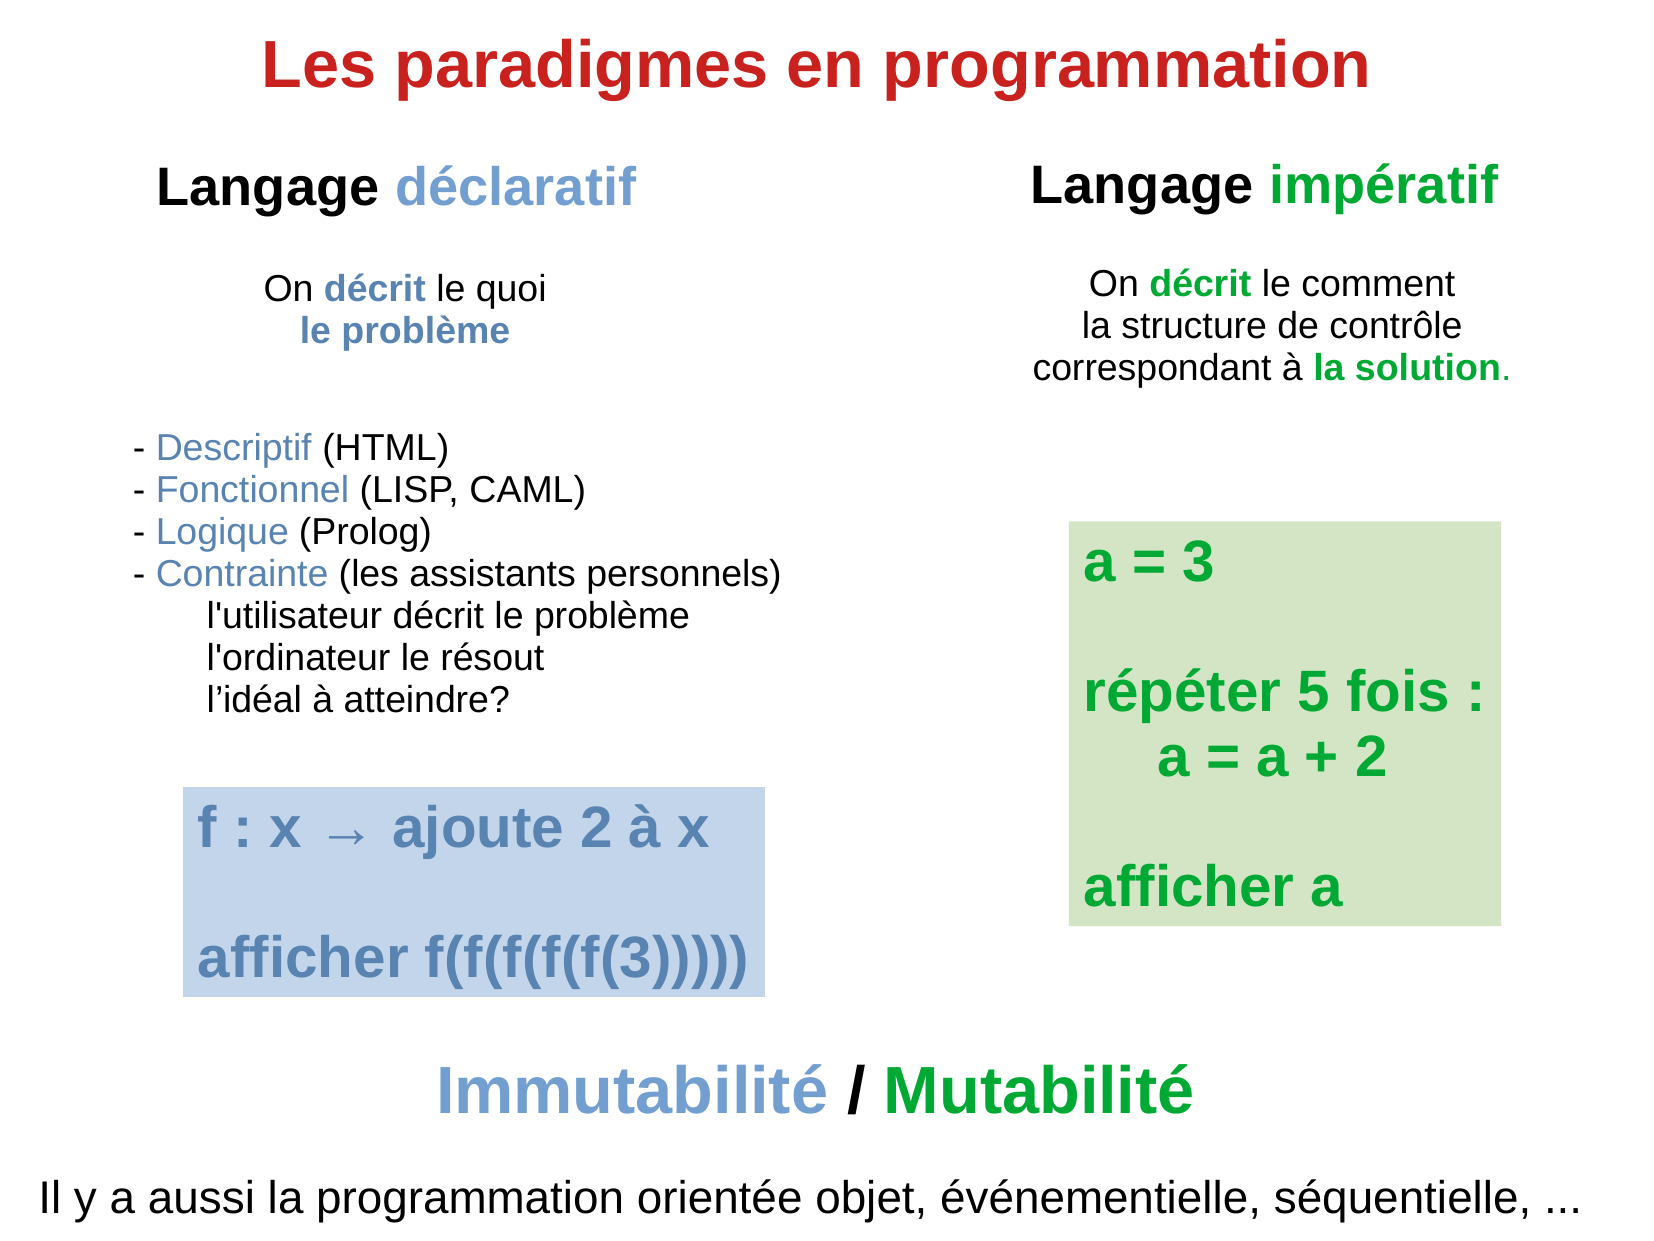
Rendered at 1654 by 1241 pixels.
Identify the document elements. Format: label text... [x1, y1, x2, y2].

text_box Les paradigmes en programmation [246, 19, 1388, 110]
text_box Langage impératif [1015, 147, 1514, 225]
text_box Immutabilité / Mutabilité [421, 1045, 1210, 1136]
text_box - Descriptif (HTML) - Fonctionnel (LISP, CAML) - Logique (Prolog) - Contrainte (les assistants personnels) l'utilisateur décrit le problème l'ordinateur le résout l’idéal à atteindre? [118, 419, 797, 729]
text_box On décrit le comment la structure de contrôle correspondant à la solution. [1015, 254, 1529, 396]
text_box On décrit le quoi le problème [178, 259, 632, 359]
text_box f : x → ajoute 2 à x afficher f(f(f(f(f(3))))) [183, 787, 765, 997]
text_box Langage déclaratif [141, 148, 704, 225]
text_box a = 3 répéter 5 fois : a = a + 2 afficher a [1068, 521, 1502, 927]
text_box Il y a aussi la programmation orientée objet, événementielle, séquentielle, ... [23, 1164, 1599, 1232]
